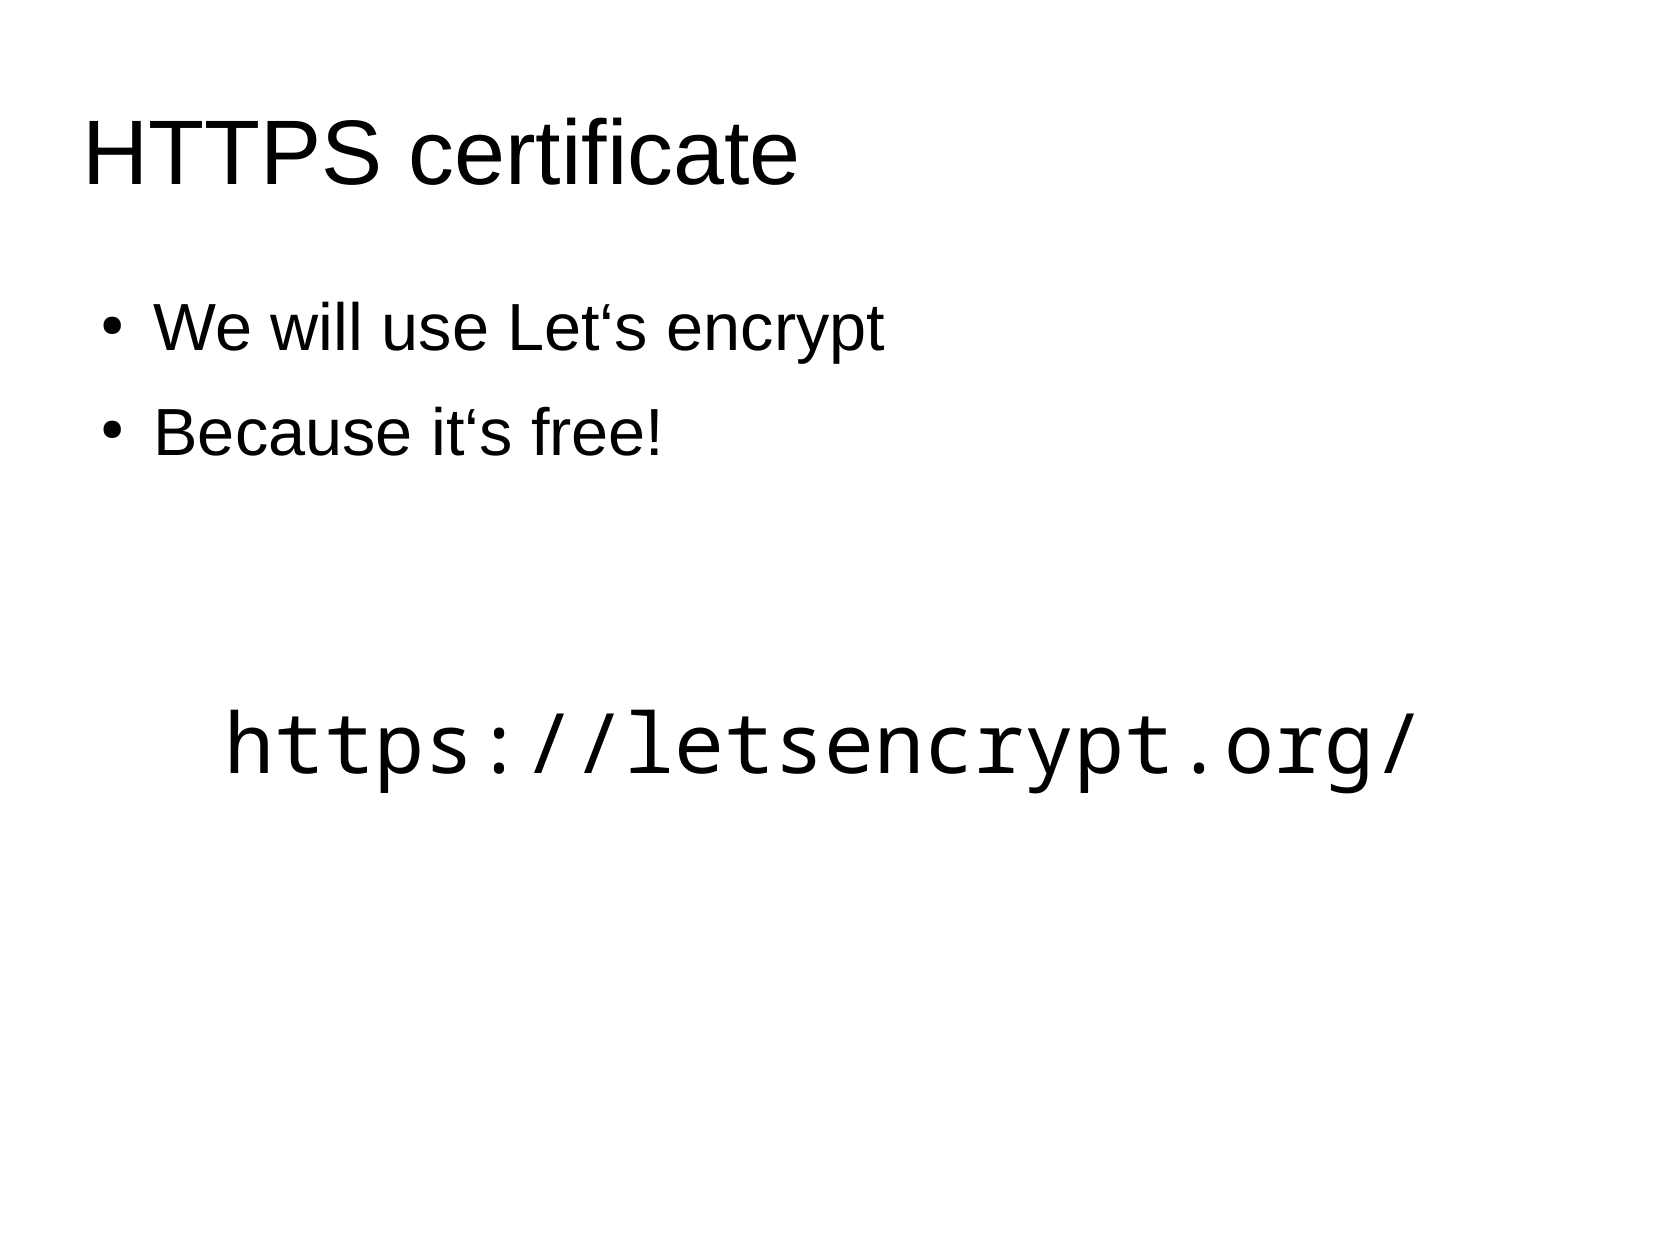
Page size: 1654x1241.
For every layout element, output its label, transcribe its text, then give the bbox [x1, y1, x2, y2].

list We will use Let‘s encrypt Because it‘s free! https://letsencrypt.org/ [82, 290, 1571, 1010]
title HTTPS certificate [82, 49, 1571, 257]
